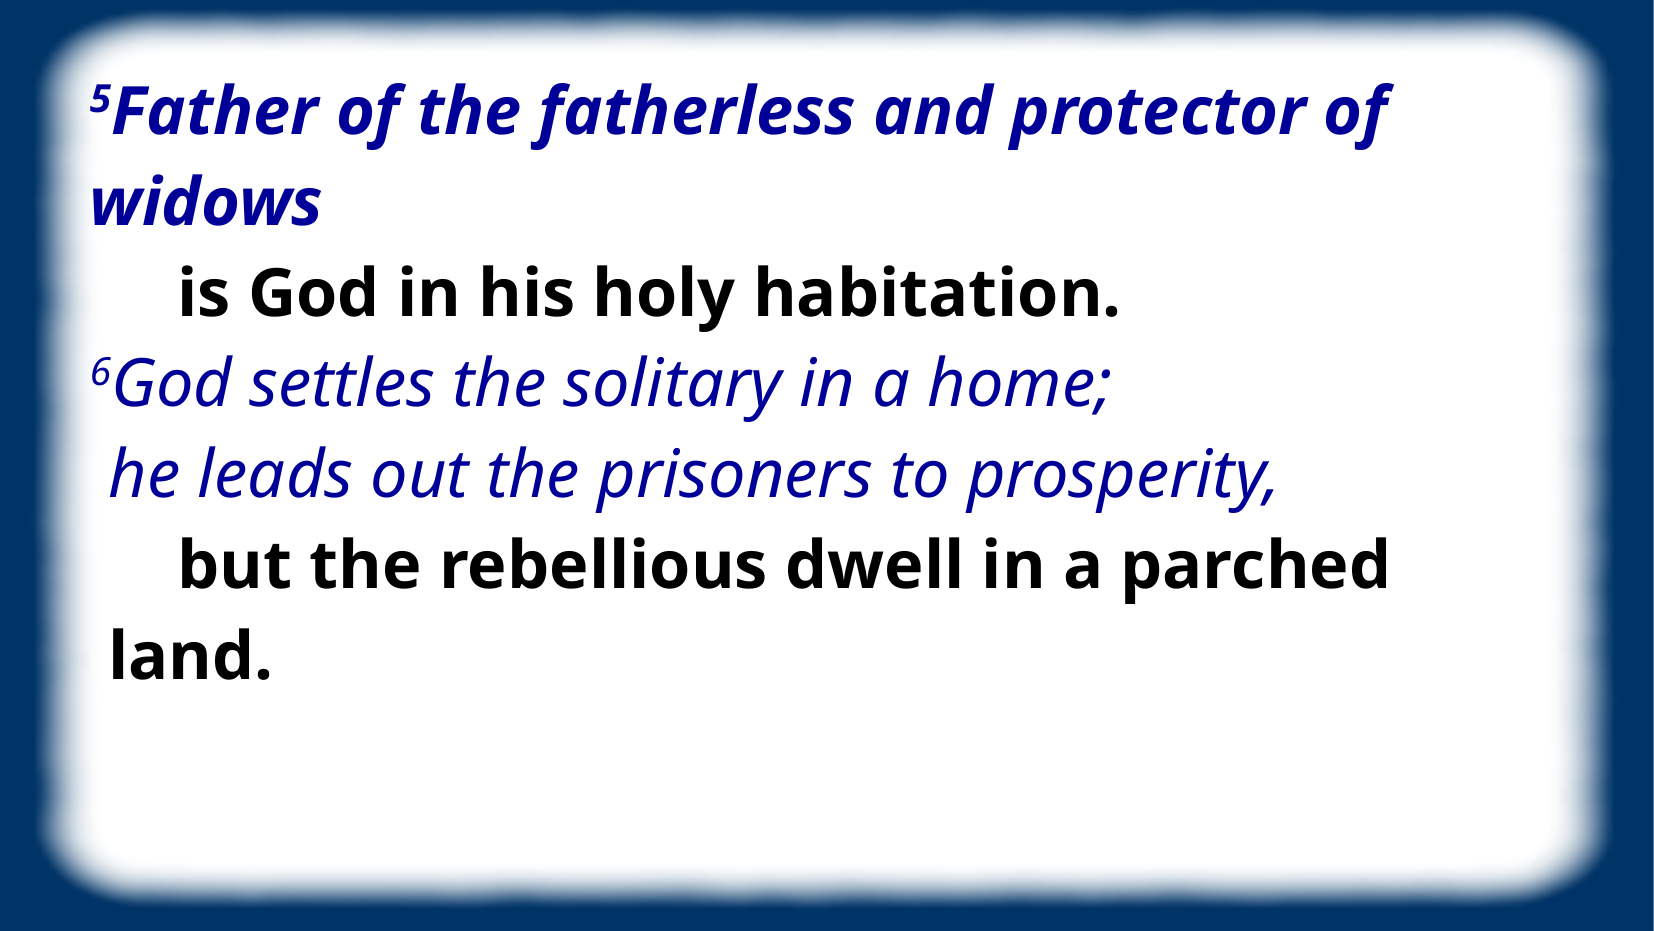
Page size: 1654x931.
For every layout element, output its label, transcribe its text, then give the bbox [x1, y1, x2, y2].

picture [0, 0, 1654, 931]
text_box 5Father of the fatherless and protector of widows is God in his holy habitation. 6God settles the solitary in a home; he leads out the prisoners to prosperity, but the rebellious dwell in a parched land. [75, 55, 1576, 515]
